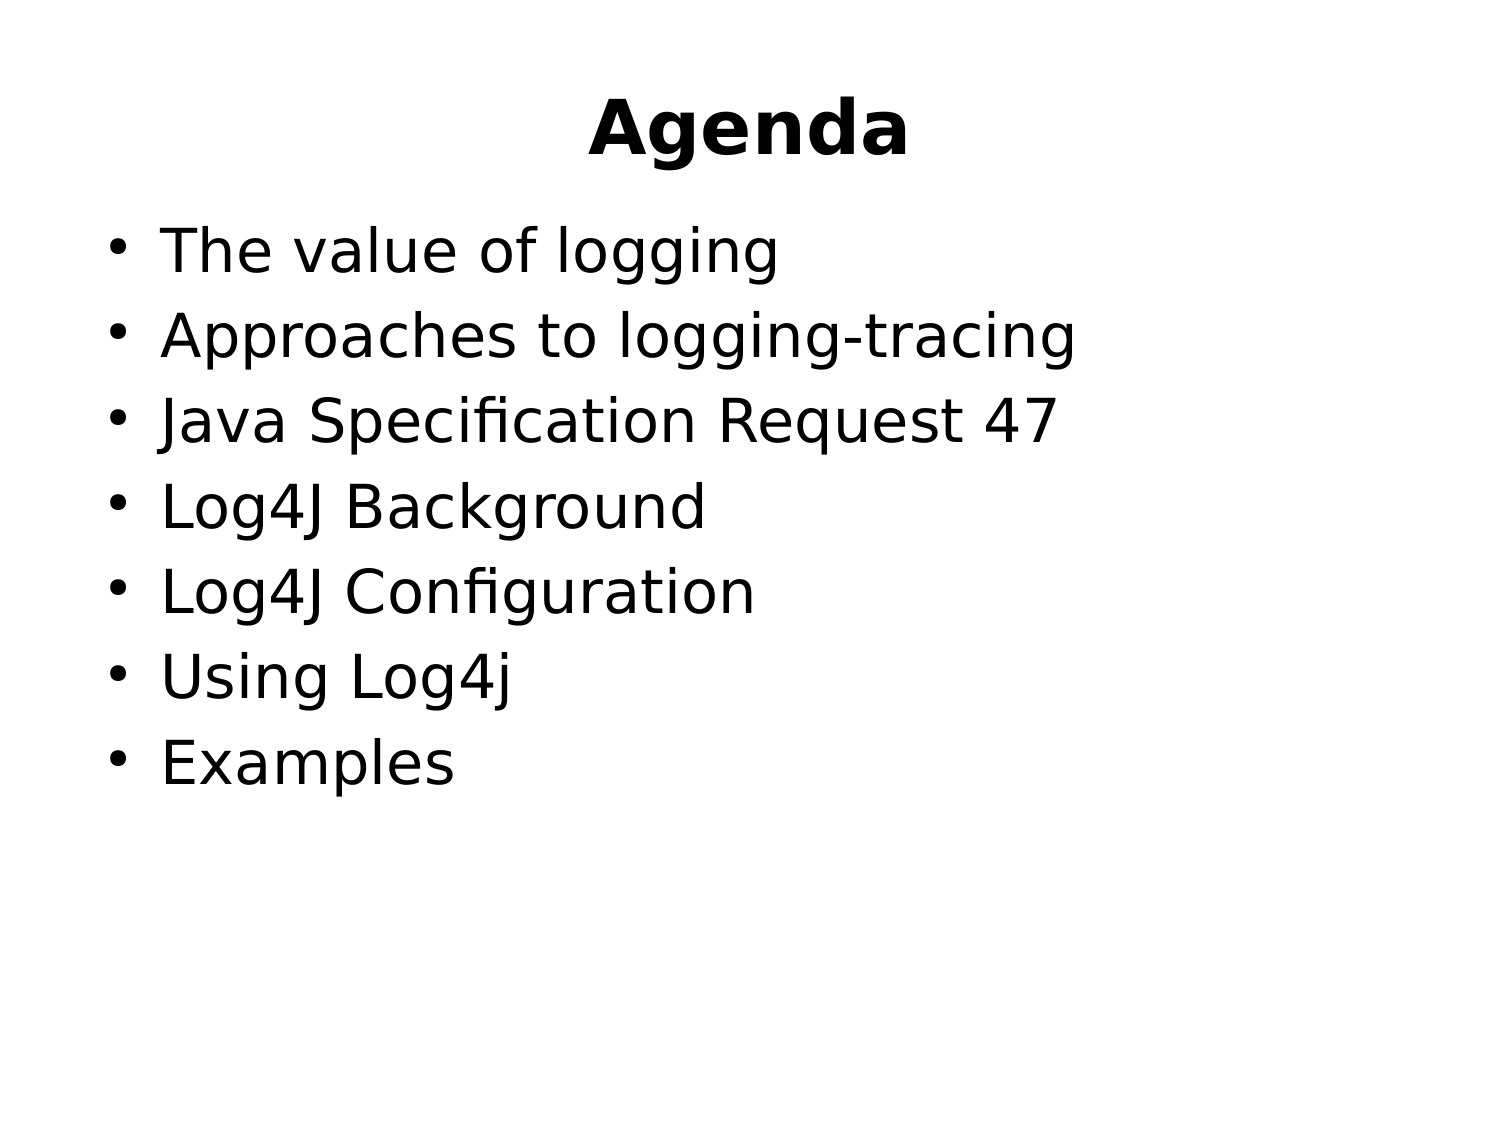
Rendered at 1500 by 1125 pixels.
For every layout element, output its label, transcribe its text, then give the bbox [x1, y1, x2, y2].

list The value of logging Approaches to logging-tracing Java Specification Request 47 Log4J Background Log4J Configuration Using Log4j Examples [75, 204, 1395, 1075]
title Agenda [75, 44, 1425, 177]
